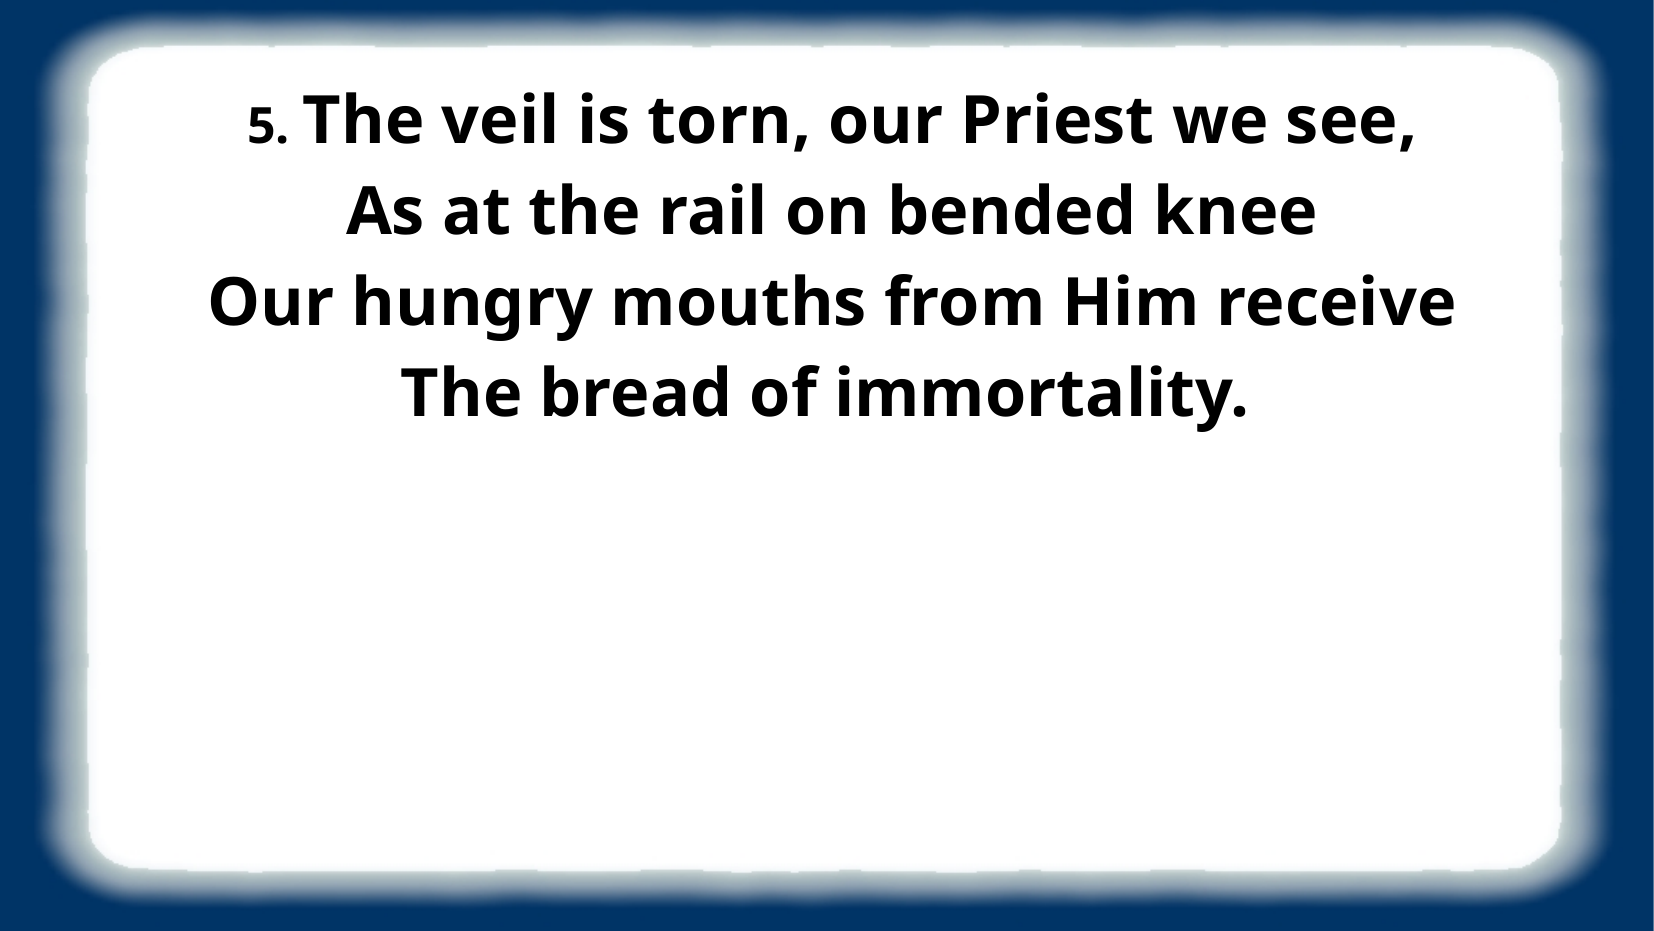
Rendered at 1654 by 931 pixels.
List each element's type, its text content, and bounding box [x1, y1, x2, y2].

picture [0, 0, 1654, 931]
text_box 5. The veil is torn, our Priest we see, As at the rail on bended knee Our hungry mouths from Him receive The bread of immortality. [150, 65, 1516, 436]
